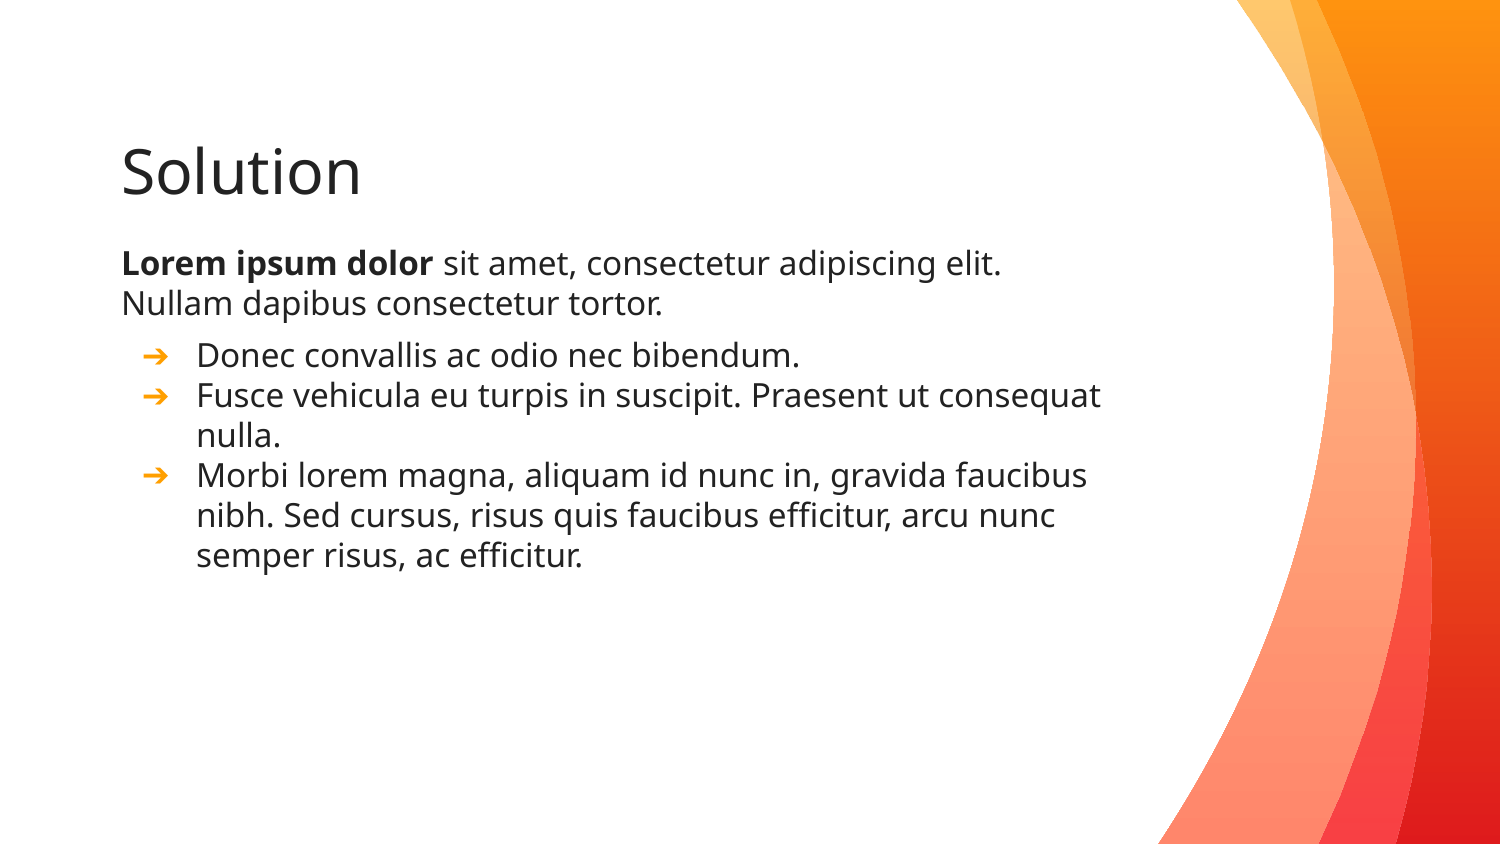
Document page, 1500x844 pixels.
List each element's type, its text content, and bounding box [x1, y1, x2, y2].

title Solution [121, 84, 1111, 207]
list Lorem ipsum dolor sit amet, consectetur adipiscing elit. Nullam dapibus consectetur tortor. Donec convallis ac odio nec bibendum. Fusce vehicula eu turpis in suscipit. Praesent ut consequat nulla. Morbi lorem magna, aliquam id nunc in, gravida faucibus nibh. Sed cursus, risus quis faucibus efficitur, arcu nunc semper risus, ac efficitur. [121, 242, 1111, 742]
